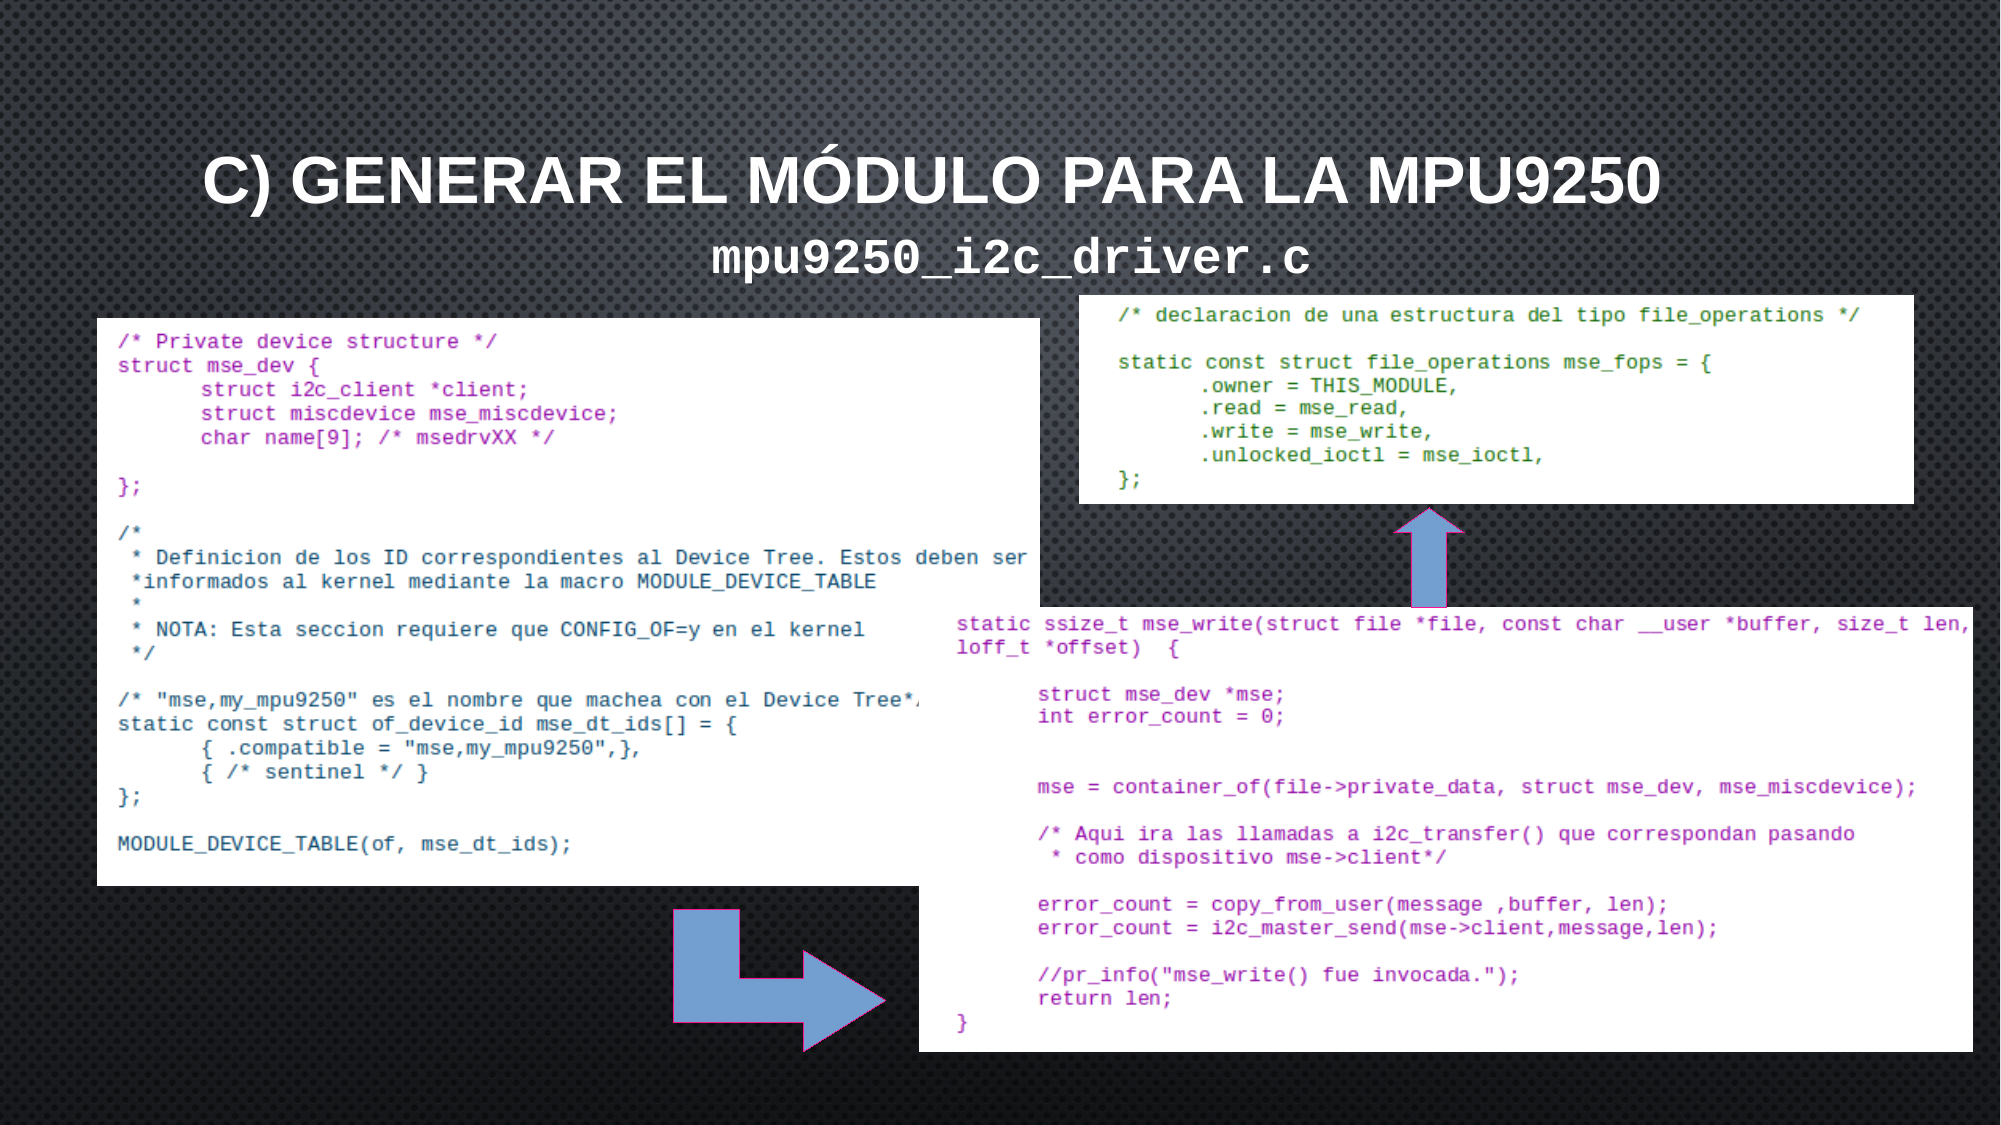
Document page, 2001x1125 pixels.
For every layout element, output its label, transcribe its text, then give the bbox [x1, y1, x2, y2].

title C) Generar el módulo para la MPU9250 [187, 99, 1813, 255]
picture [0, 0, 2001, 1125]
text_box mpu9250_i2c_driver.c [696, 224, 1357, 296]
text_box [1393, 507, 1465, 608]
text_box [673, 909, 886, 1052]
